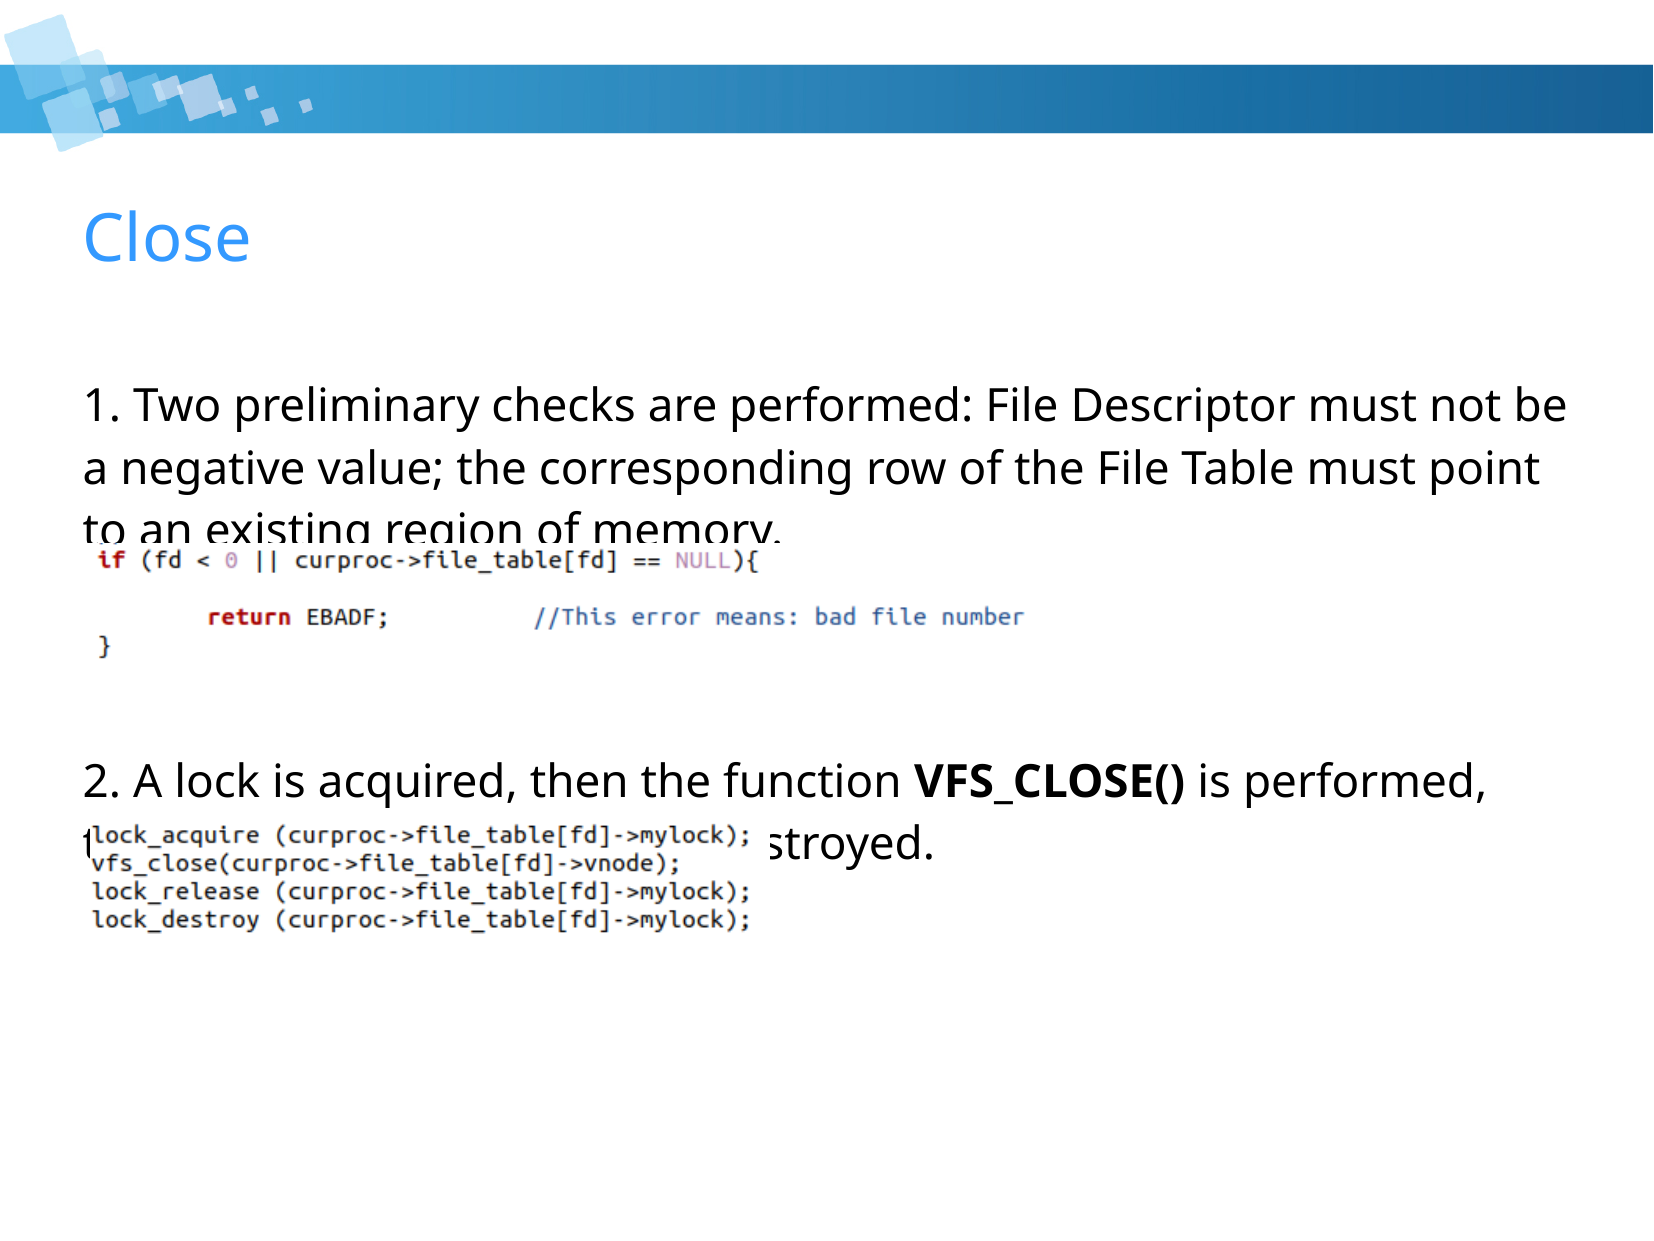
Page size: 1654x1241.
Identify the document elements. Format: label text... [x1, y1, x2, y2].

picture [0, 0, 1653, 1238]
list 1. Two preliminary checks are performed: File Descriptor must not be a negative value; the corresponding row of the File Table must point to an existing region of memory. 2. A lock is acquired, then the function VFS_CLOSE() is performed, then the lock is released and destroyed. [82, 372, 1571, 1093]
title Close [82, 132, 1571, 340]
